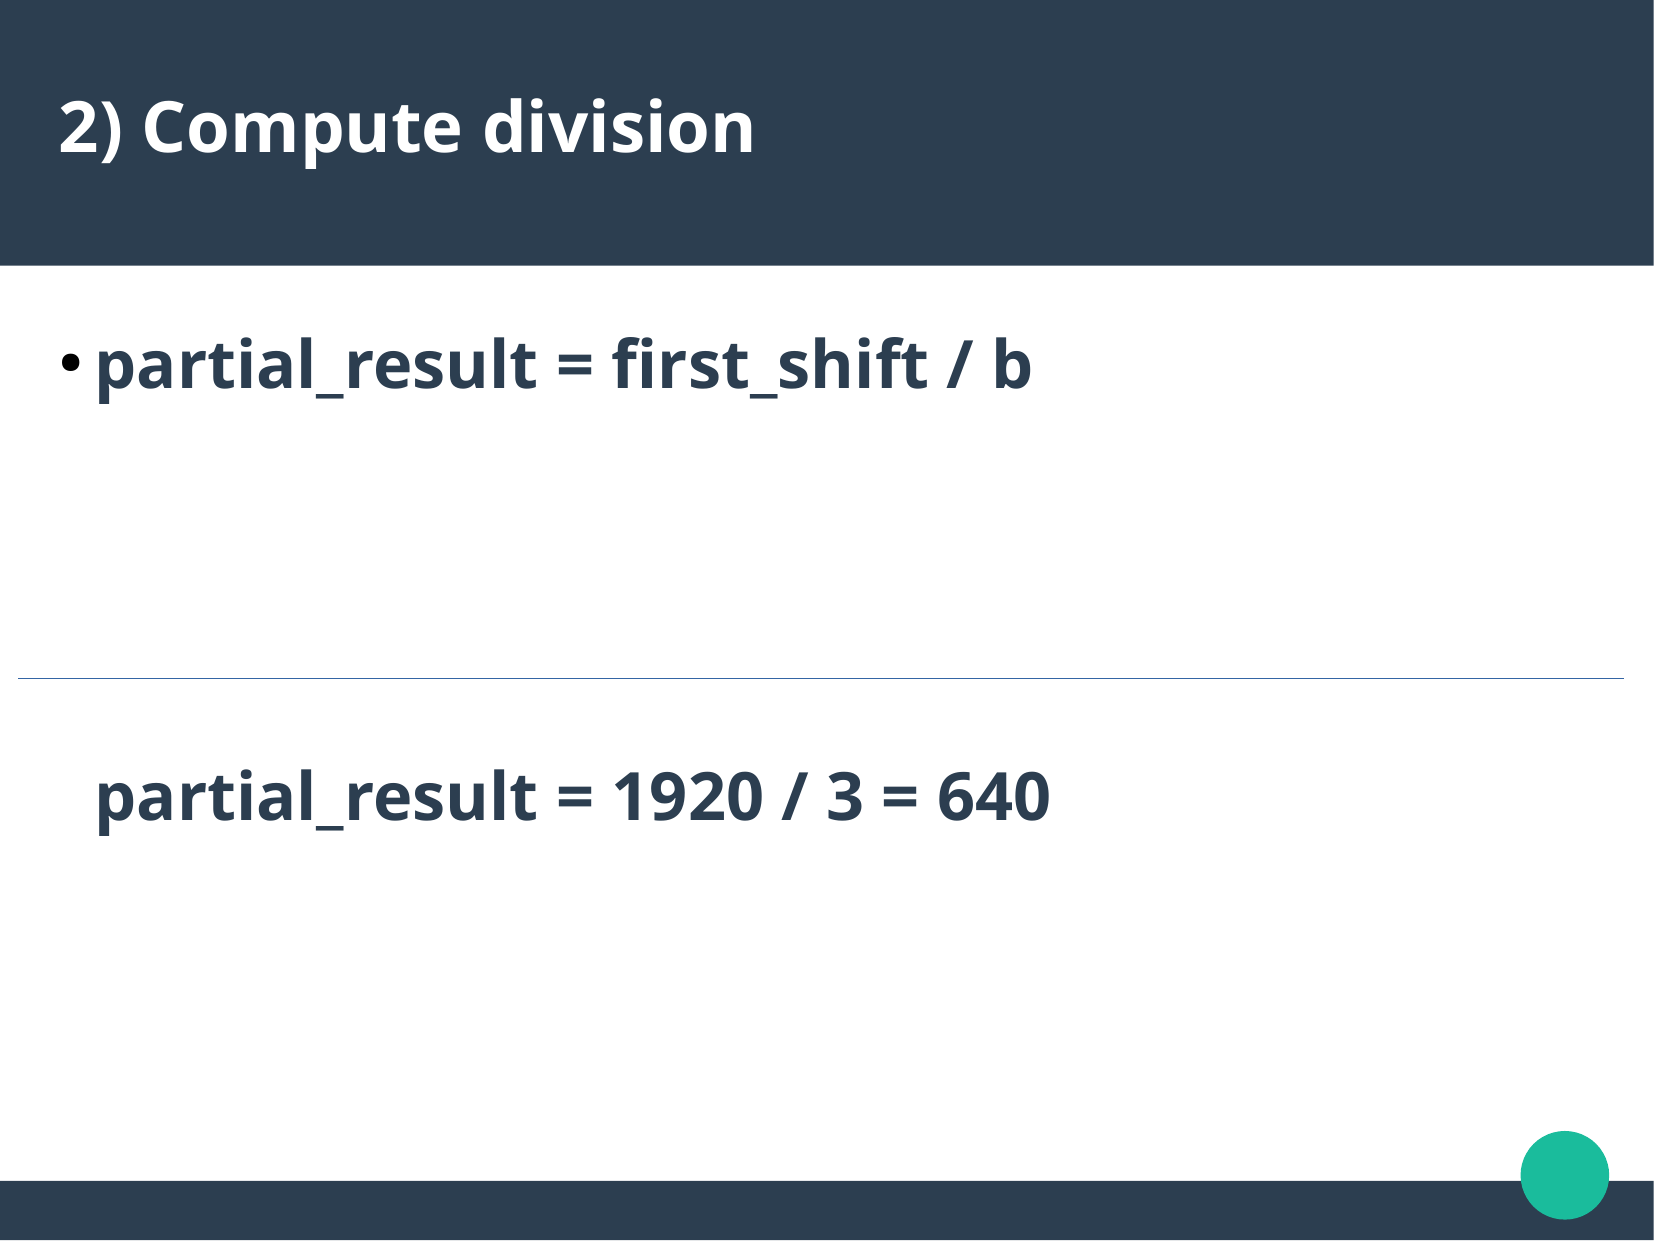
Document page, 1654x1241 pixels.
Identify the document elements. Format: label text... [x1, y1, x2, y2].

list partial_result = first_shift / b partial_result = 1920 / 3 = 640 [59, 679, 1595, 1152]
title 2) Compute division [59, 49, 1595, 207]
list partial_result = first_shift / b partial_result = 1920 / 3 = 640 [59, 324, 1595, 678]
